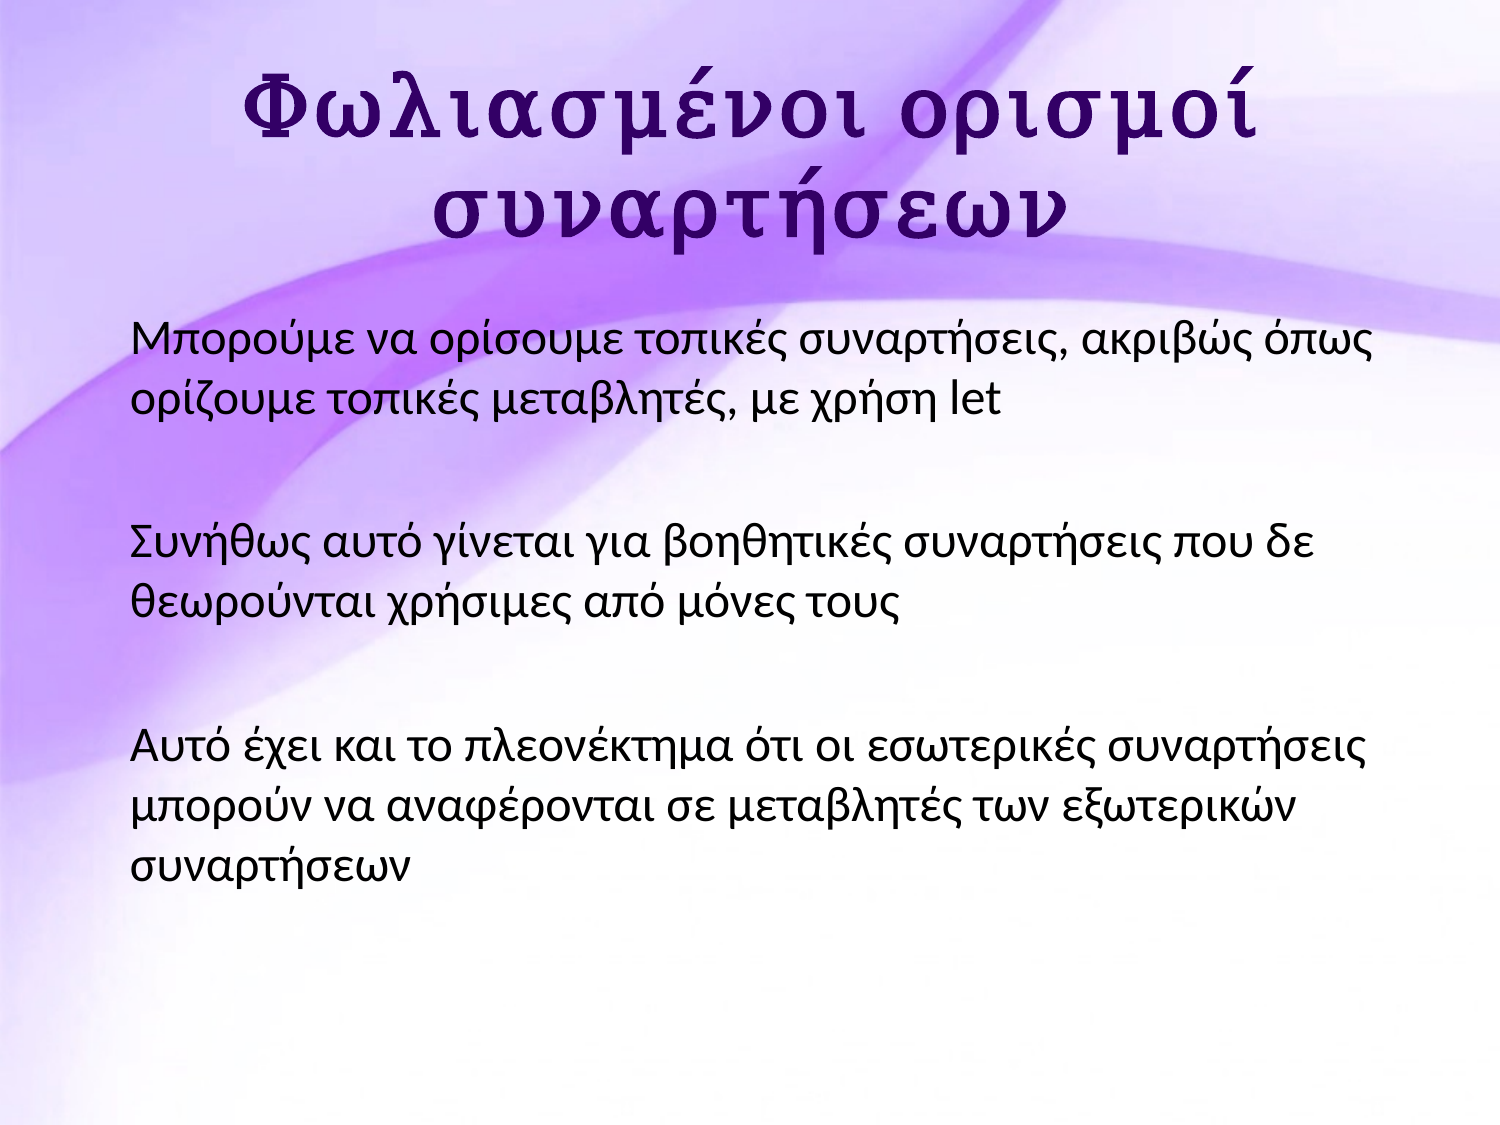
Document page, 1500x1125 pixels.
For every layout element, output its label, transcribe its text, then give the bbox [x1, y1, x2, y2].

picture [0, 0, 1500, 1125]
title Φωλιασμένοι ορισμοί συναρτήσεων [75, 45, 1425, 233]
list Μπορούμε να ορίσουμε τοπικές συναρτήσεις, ακριβώς όπως ορίζουμε τοπικές μεταβλητές, με χρήση let Συνήθως αυτό γίνεται για βοηθητικές συναρτήσεις που δε θεωρούνται χρήσιμες από μόνες τους Αυτό έχει και το πλεονέκτημα ότι οι εσωτερικές συναρτήσεις μπορούν να αναφέρονται σε μεταβλητές των εξωτερικών συναρτήσεων [59, 296, 1409, 1040]
